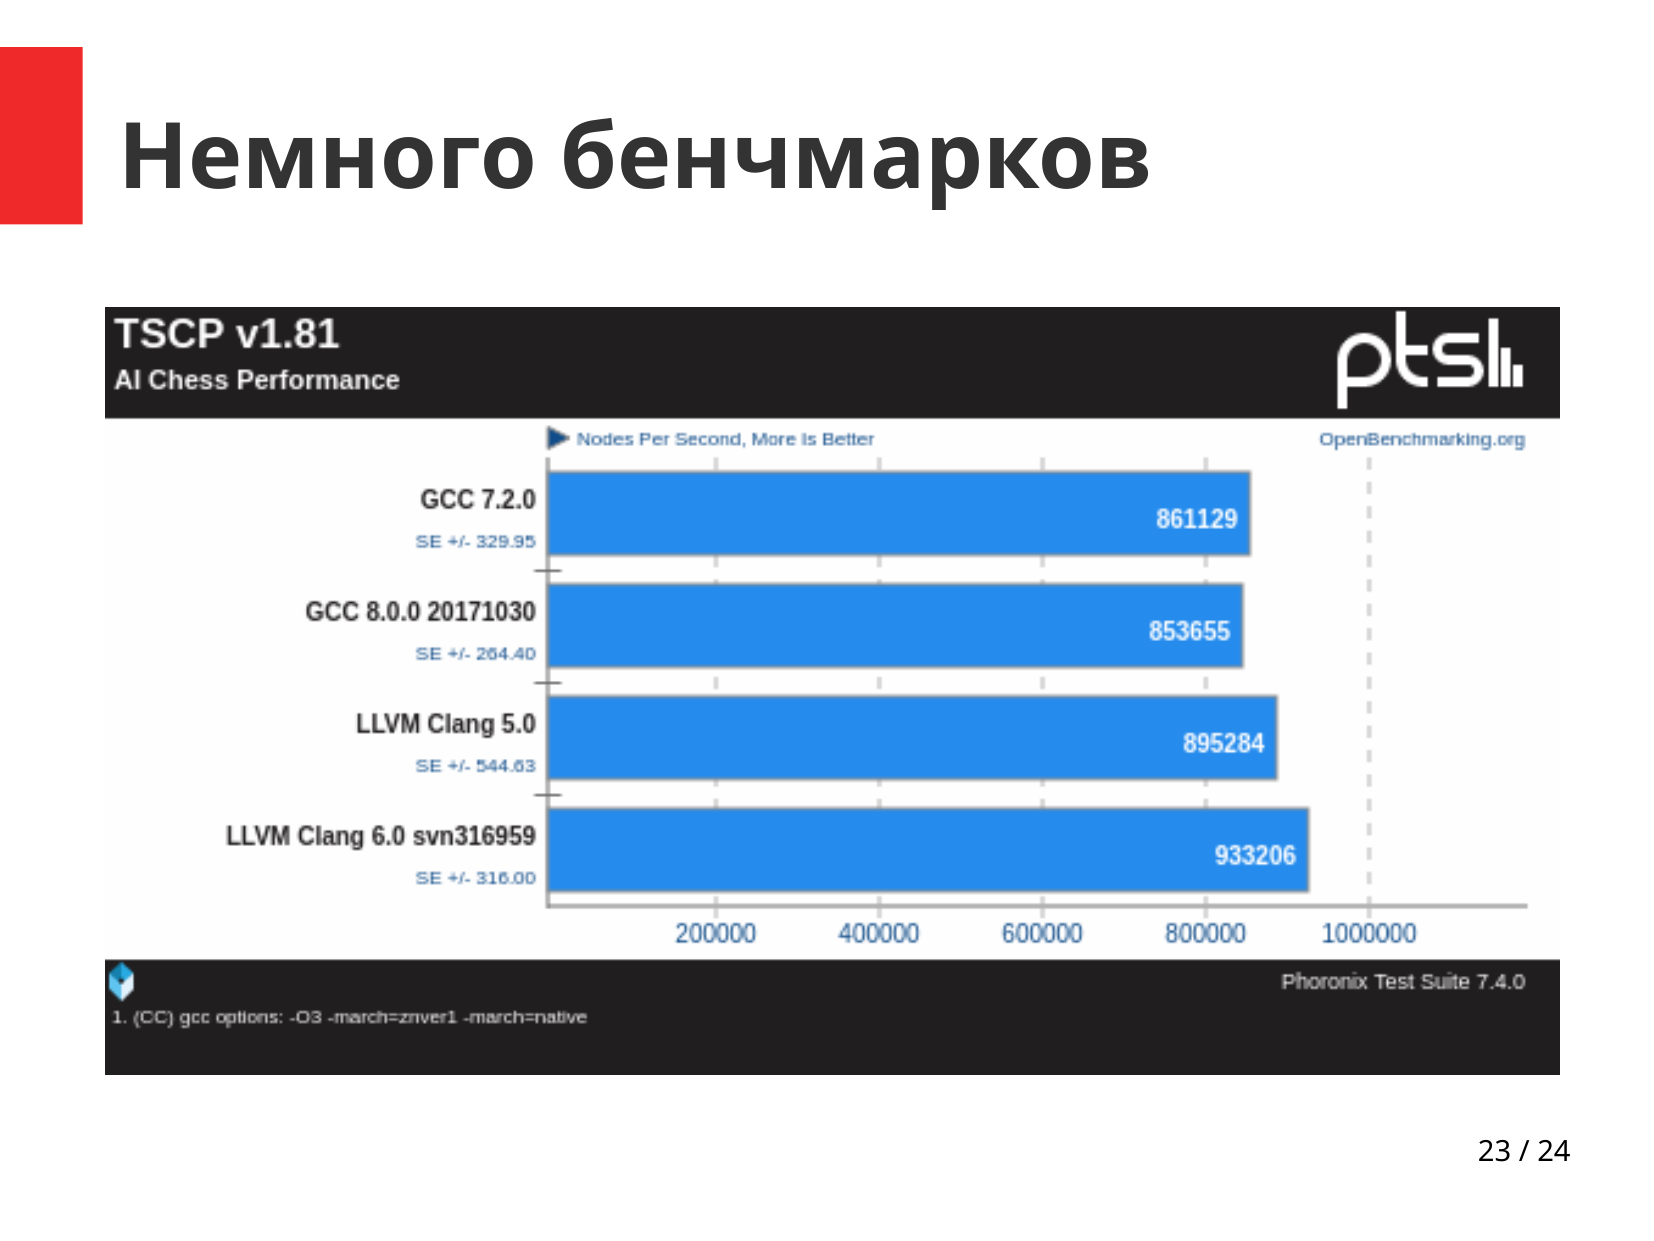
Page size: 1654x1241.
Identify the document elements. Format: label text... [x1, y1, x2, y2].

title Немного бенчмарков [118, 49, 1571, 257]
picture [105, 307, 1560, 1075]
